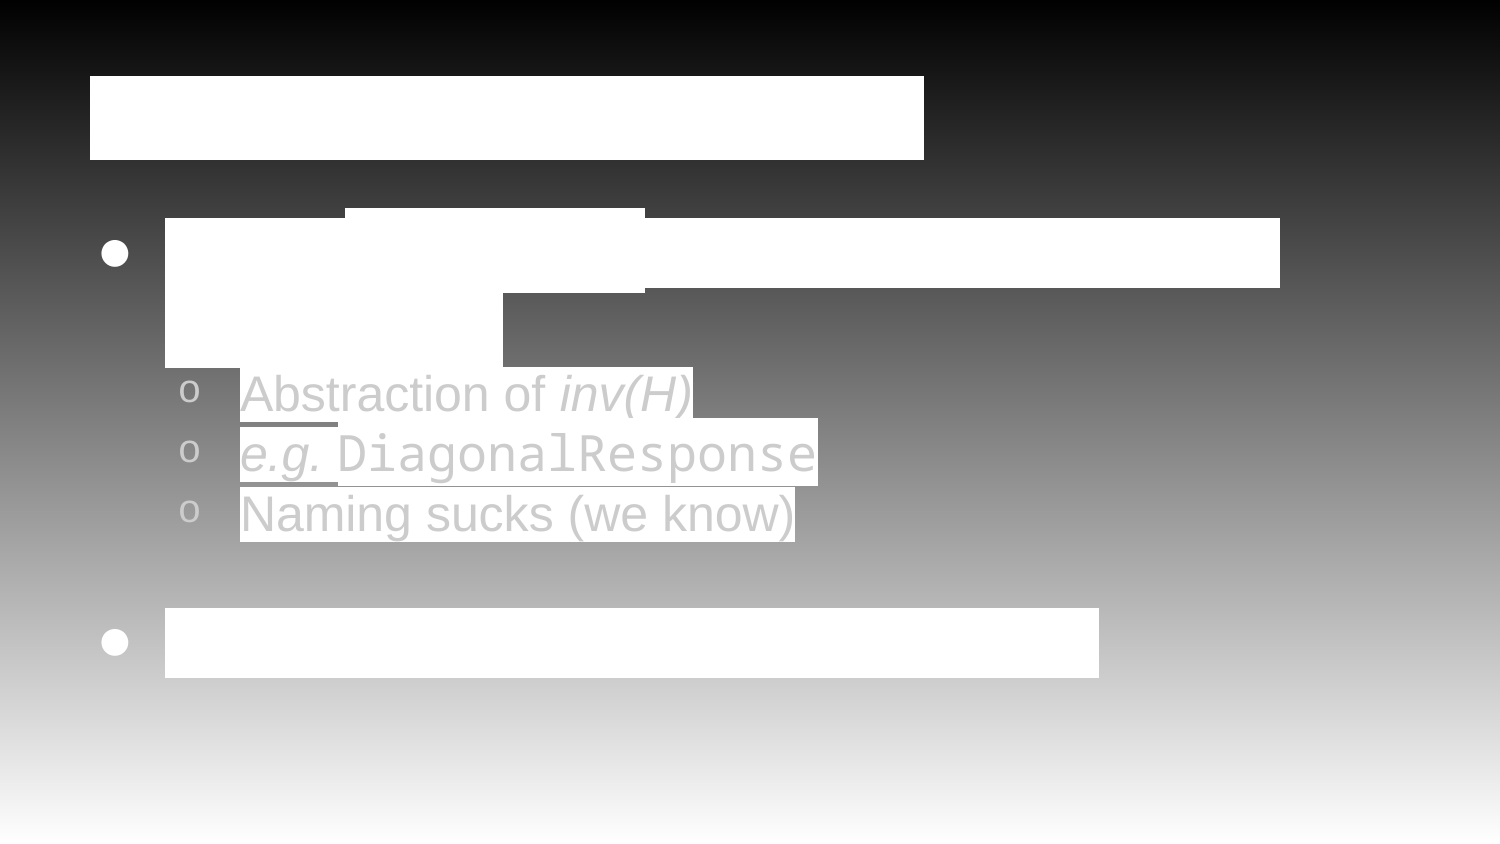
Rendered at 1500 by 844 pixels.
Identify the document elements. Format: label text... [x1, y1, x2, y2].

title Use Schur complement [75, 33, 1425, 175]
list Add a Response component next to the KKTSolver Abstraction of inv(H) e.g. DiagonalResponse Naming sucks (we know) Solvers will use optimized inverse [75, 196, 1425, 808]
